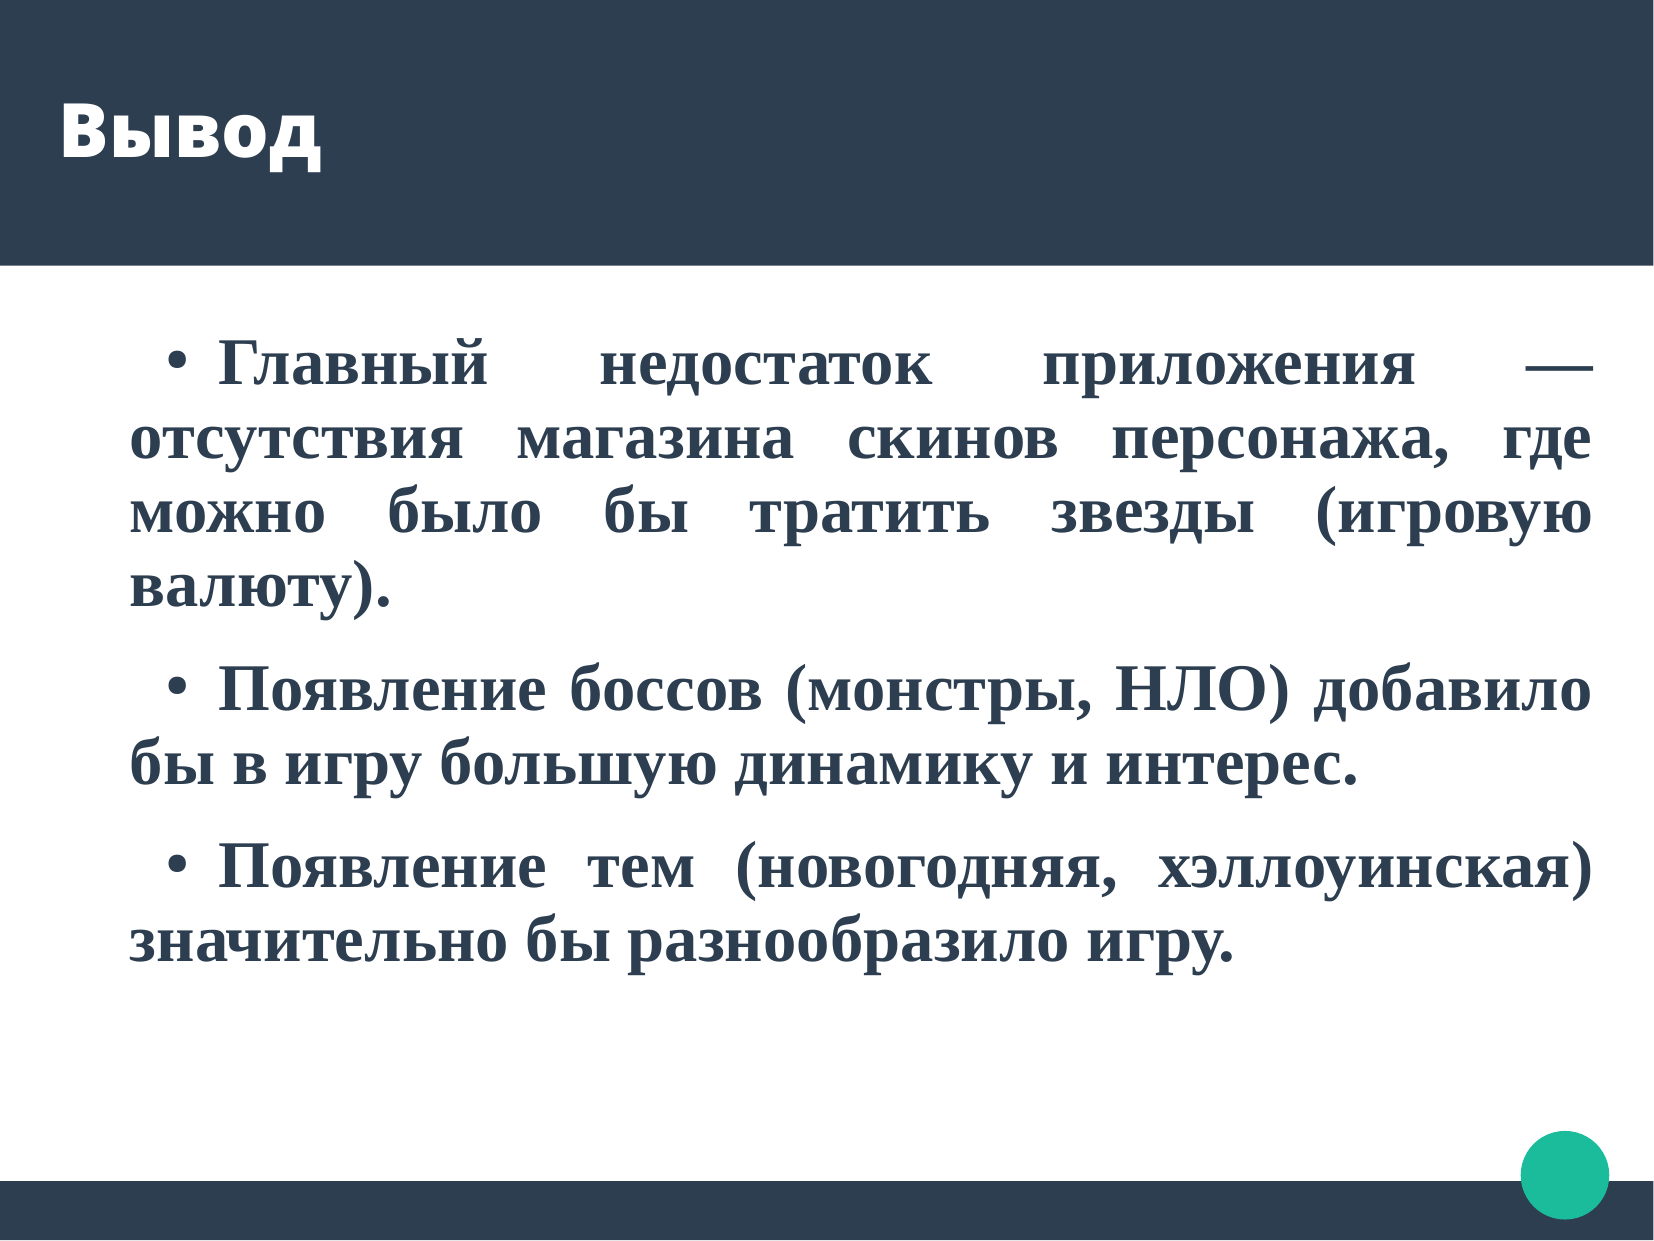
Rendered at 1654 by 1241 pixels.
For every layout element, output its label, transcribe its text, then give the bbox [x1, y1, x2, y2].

list Главный недостаток приложения — отсутствия магазина скинов персонажа, где можно было бы тратить звезды (игровую валюту). Появление боссов (монстры, НЛО) добавило бы в игру большую динамику и интерес. Появление тем (новогодняя, хэллоуинская) значительно бы разнообразило игру. [59, 324, 1595, 1152]
title Вывод [59, 49, 1595, 207]
